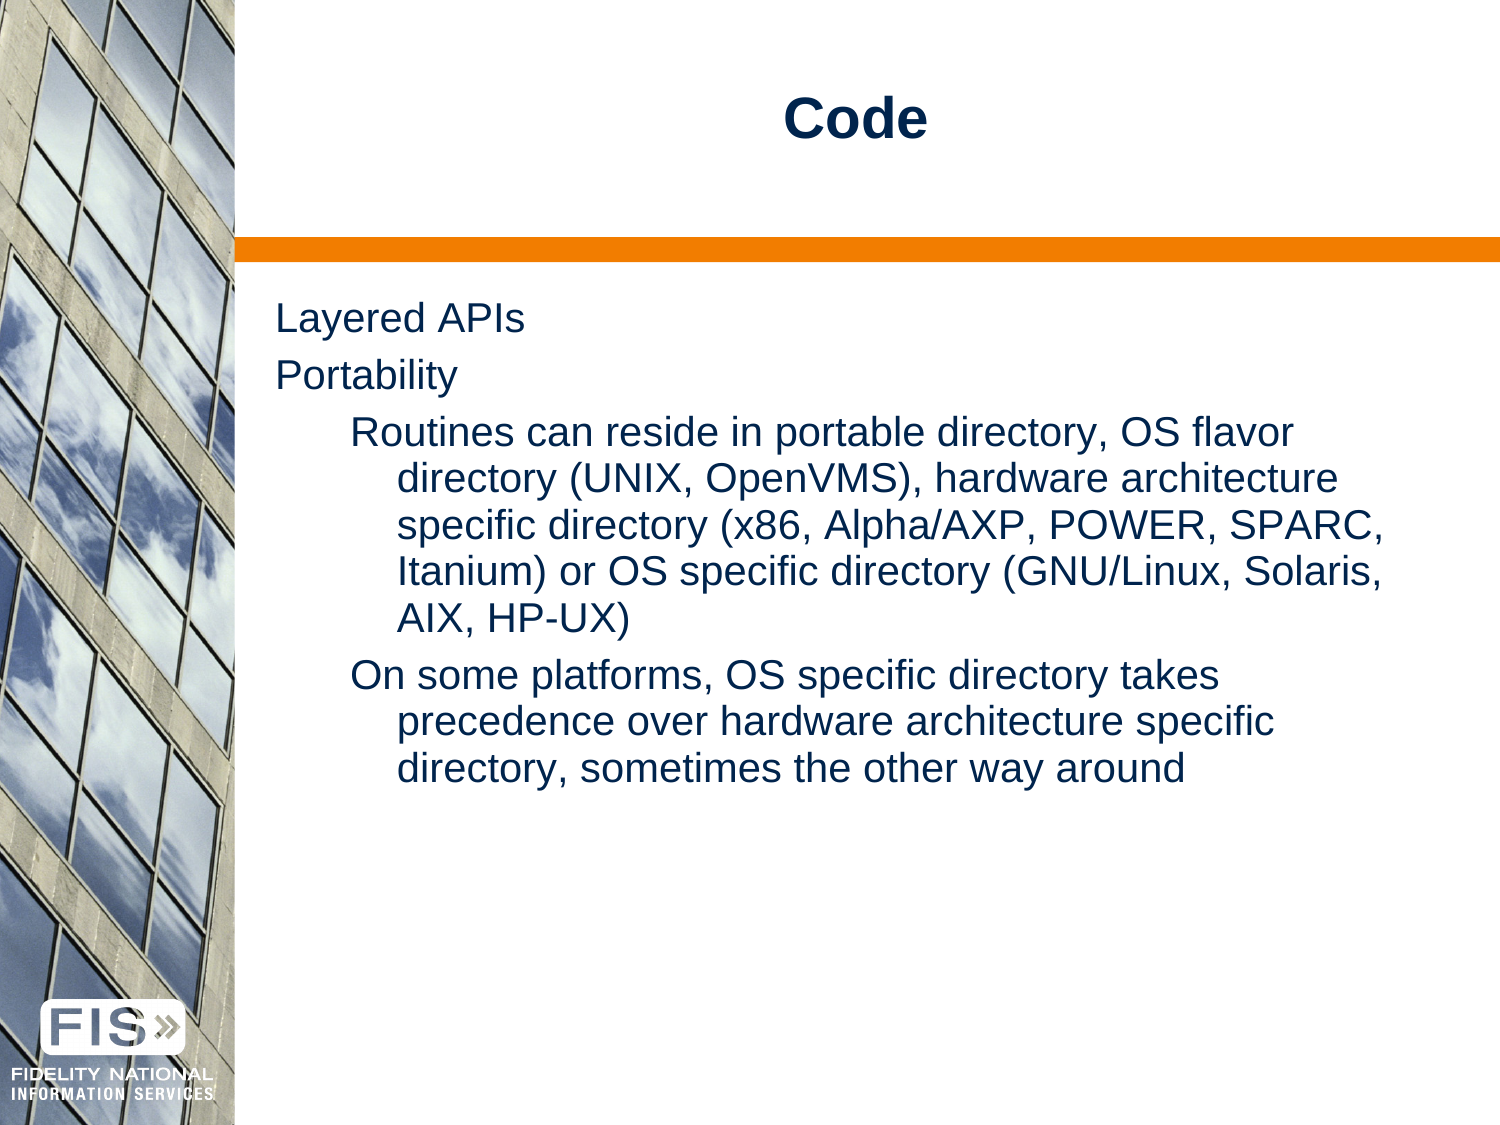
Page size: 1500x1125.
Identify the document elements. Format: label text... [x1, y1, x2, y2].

title Code [274, 32, 1438, 206]
list Layered APIs Portability Routines can reside in portable directory, OS flavor directory (UNIX, OpenVMS), hardware architecture specific directory (x86, Alpha/AXP, POWER, SPARC, Itanium) or OS specific directory (GNU/Linux, Solaris, AIX, HP-UX) On some platforms, OS specific directory takes precedence over hardware architecture specific directory, sometimes the other way around [274, 295, 1438, 1023]
picture [0, 0, 235, 1125]
